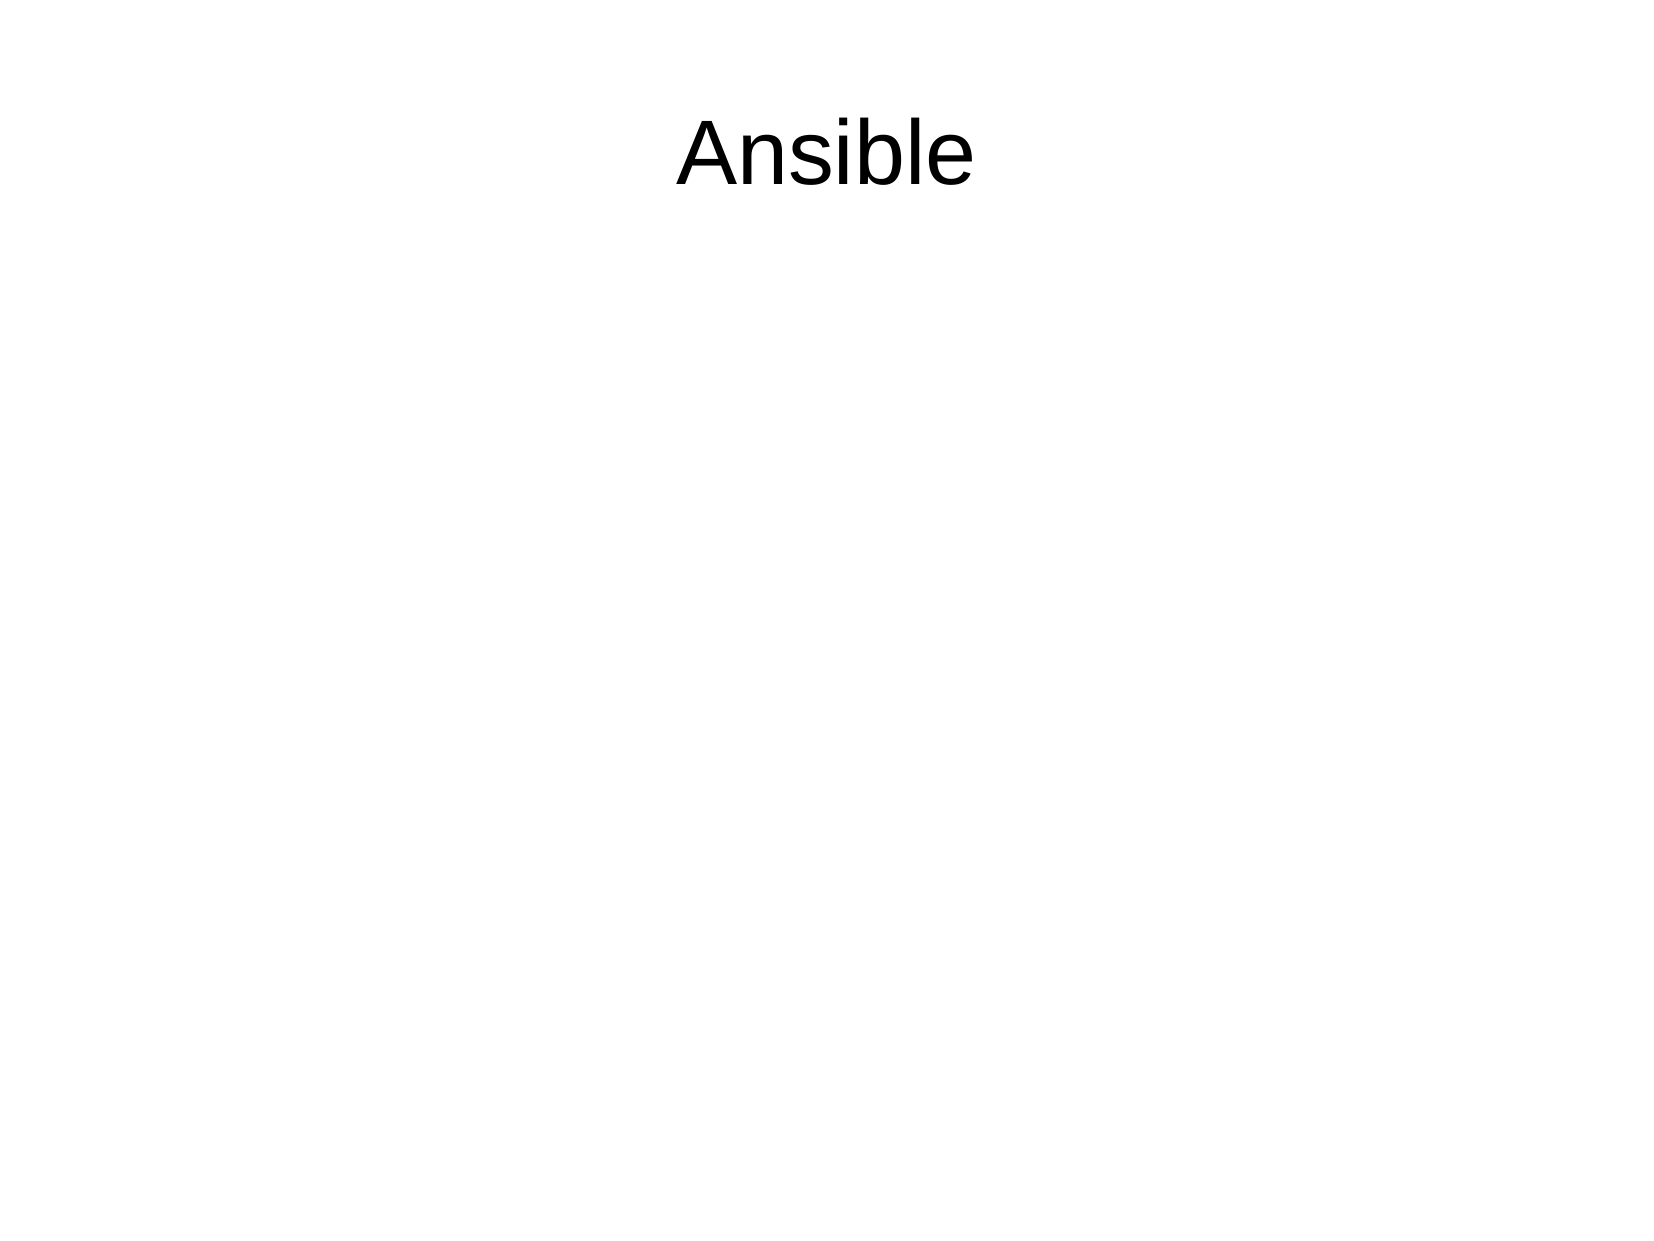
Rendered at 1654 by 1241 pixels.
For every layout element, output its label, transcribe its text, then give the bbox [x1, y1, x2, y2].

title Ansible [82, 49, 1571, 257]
